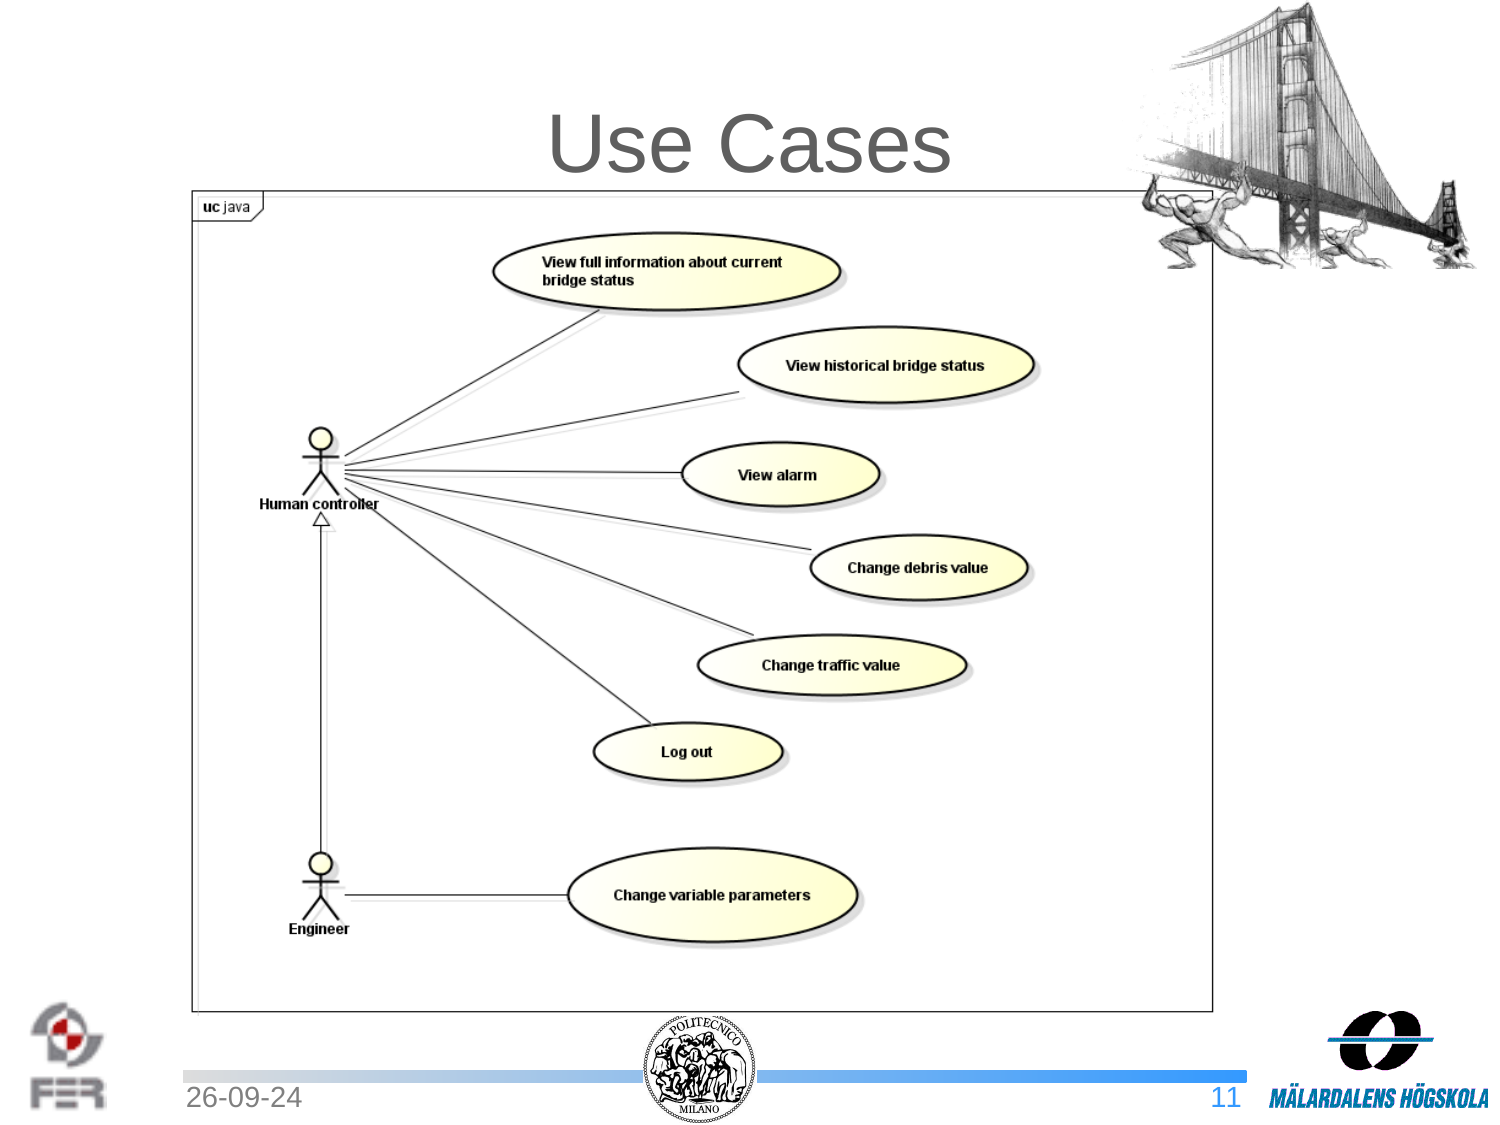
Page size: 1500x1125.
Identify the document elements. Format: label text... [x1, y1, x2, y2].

picture [188, 0, 1477, 1123]
picture [1269, 1011, 1488, 1108]
picture [29, 987, 107, 1125]
text_box <numero> [1186, 1070, 1258, 1114]
text_box 13-10-31 [171, 1070, 396, 1114]
title Use Cases [75, 45, 1122, 233]
picture [1368, 1093, 1374, 1104]
picture [1435, 1096, 1441, 1104]
picture [1454, 1091, 1459, 1108]
